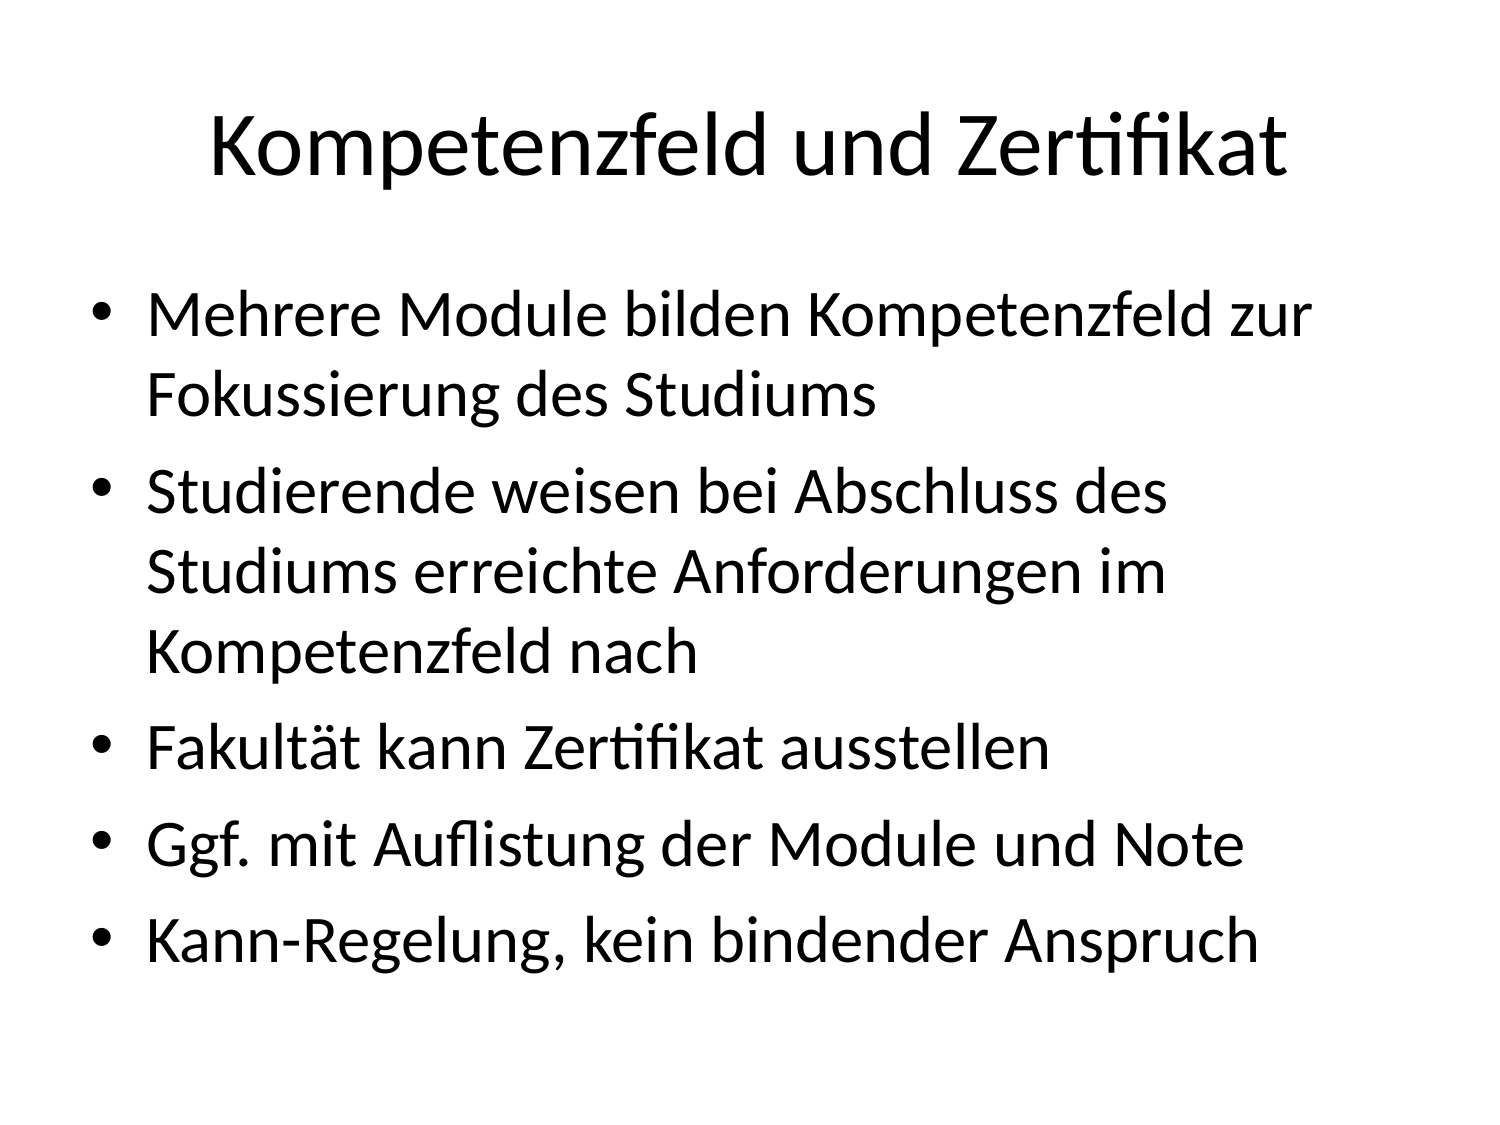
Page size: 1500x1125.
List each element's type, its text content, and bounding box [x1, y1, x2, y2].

title Kompetenzfeld und Zertifikat [75, 45, 1426, 233]
list Mehrere Module bilden Kompetenzfeld zur Fokussierung des Studiums Studierende weisen bei Abschluss des Studiums erreichte Anforderungen im Kompetenzfeld nach Fakultät kann Zertifikat ausstellen Ggf. mit Auflistung der Module und Note Kann-Regelung, kein bindender Anspruch [75, 262, 1426, 1005]
